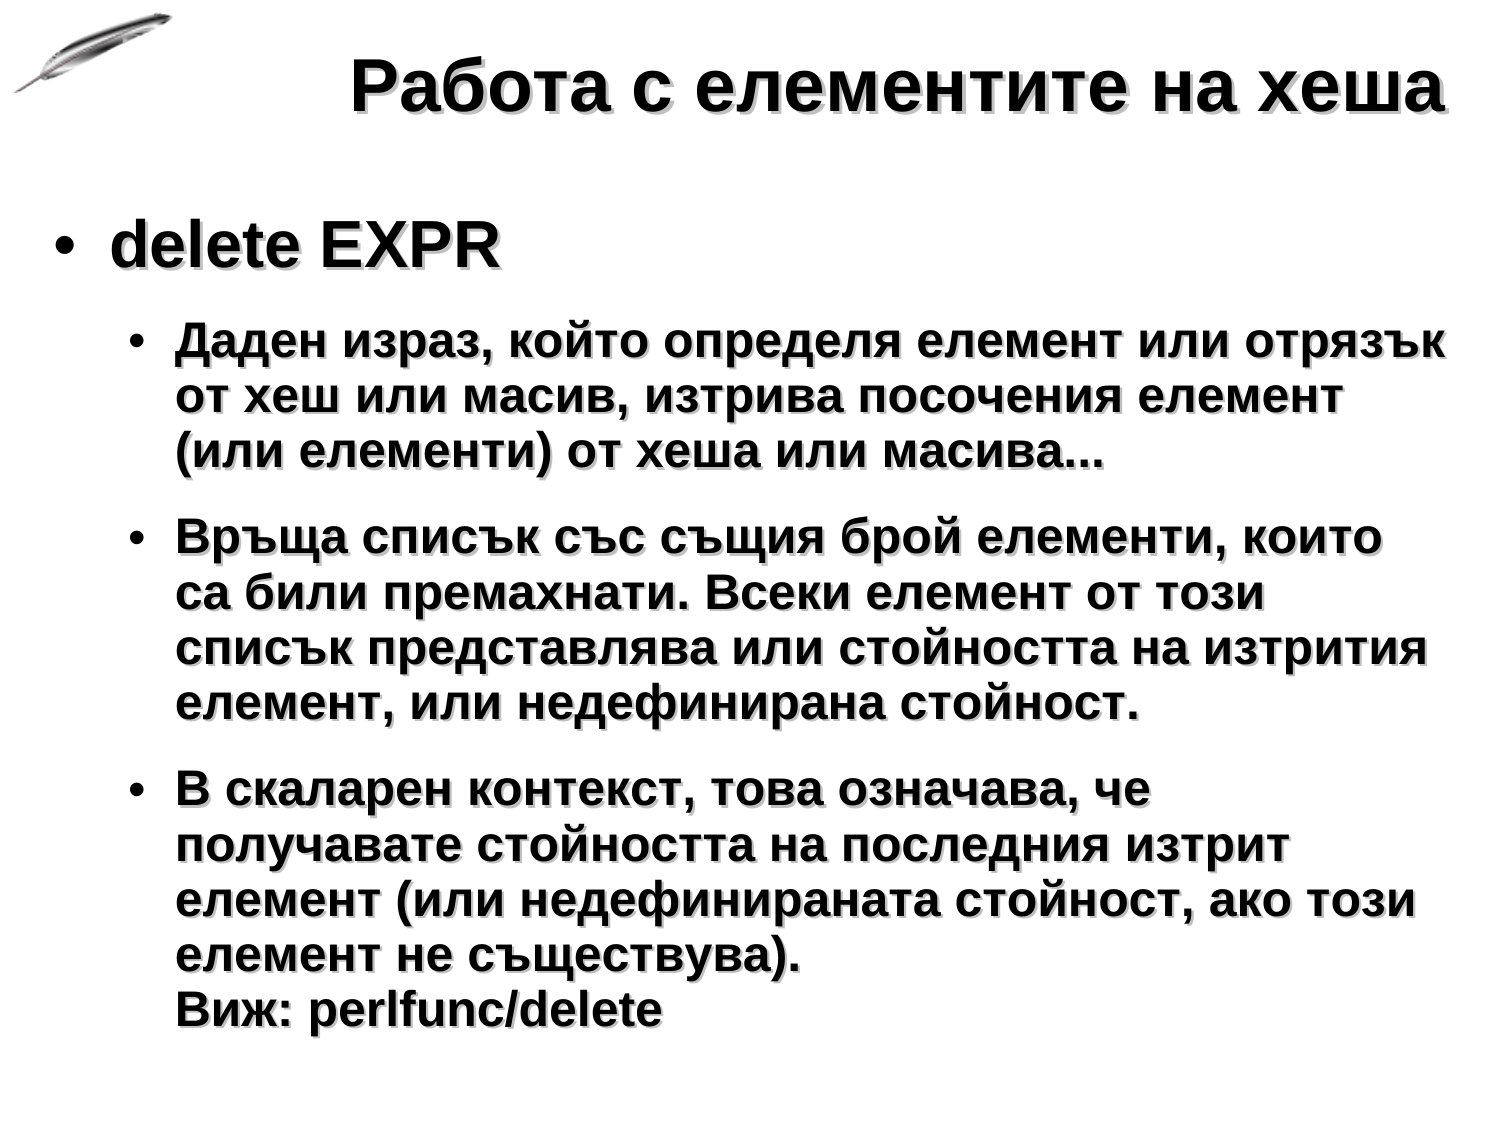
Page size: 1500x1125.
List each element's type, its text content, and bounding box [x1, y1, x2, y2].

picture [10, 11, 178, 95]
list delete EXPR Даден израз, който определя елемент или отрязък от хеш или масив, изтрива посочения елемент (или елементи) от хеша или масива... Връща списък със същия брой елементи, които са били премахнати. Всеки елемент от този списък представлява или стойността на изтрития елемент, или недефинирана стойност. В скаларен контекст, това означава, че получавате стойността на последния изтрит елемент (или недефинираната стойност, ако този елемент не съществува). Виж: perlfunc/delete [53, 207, 1447, 1084]
title Работа с елементите на хеша [295, 0, 1500, 179]
